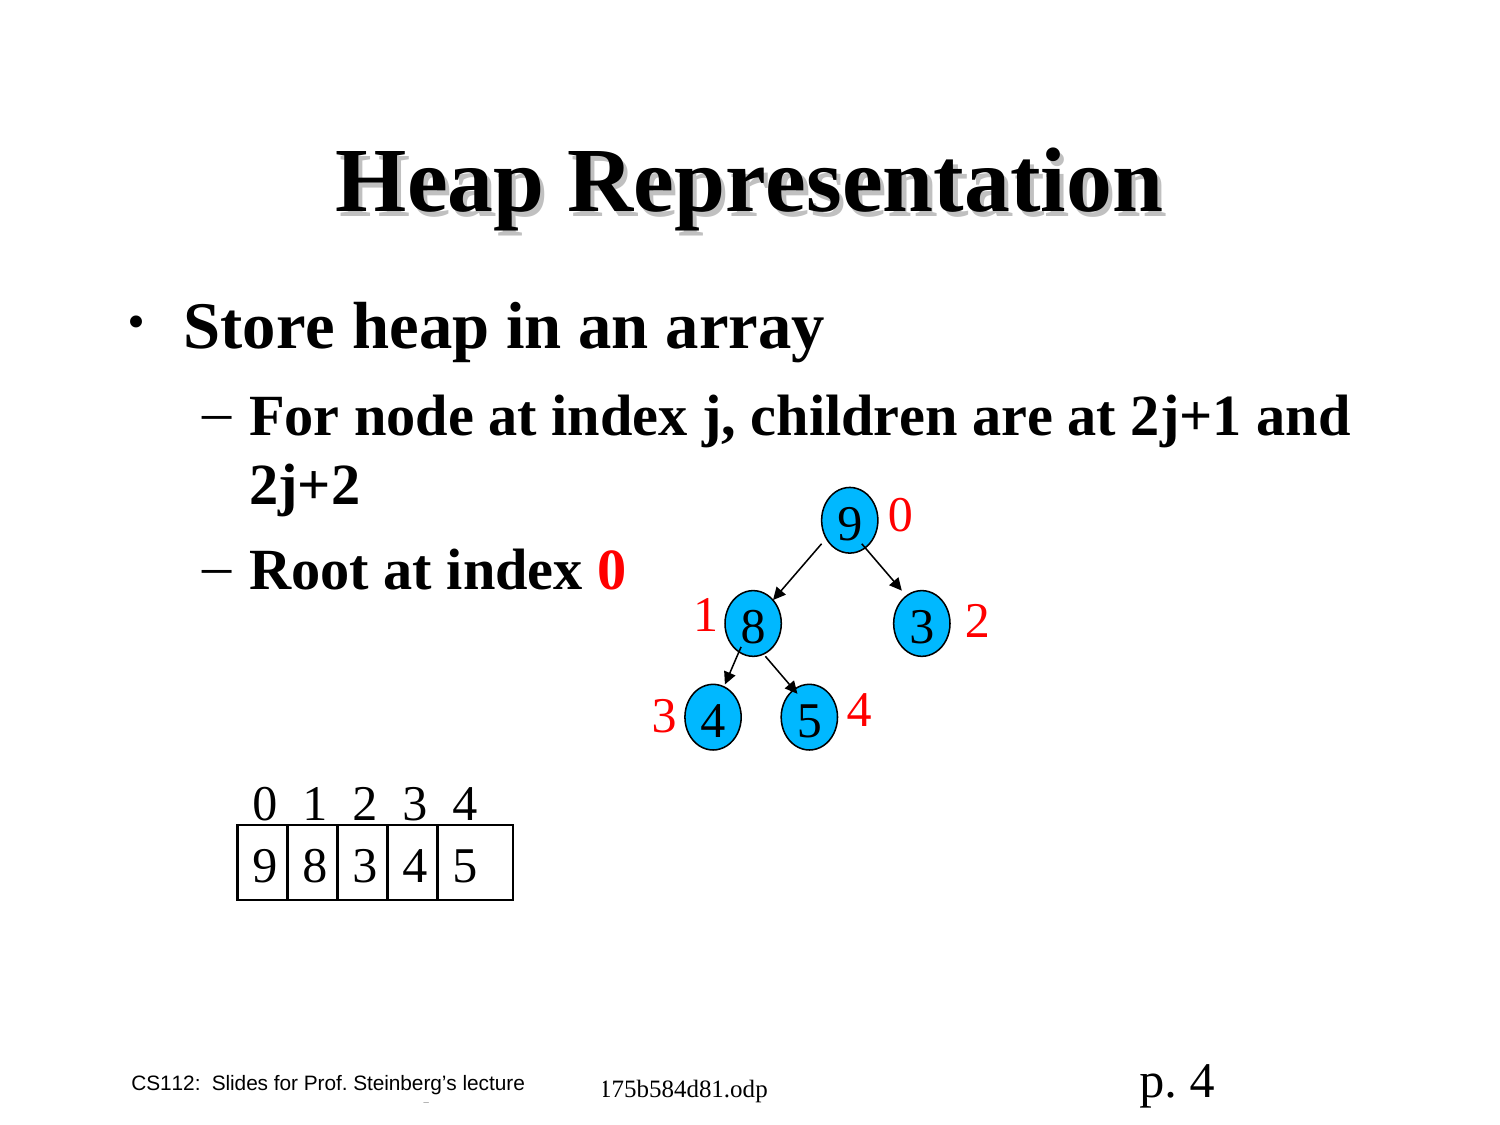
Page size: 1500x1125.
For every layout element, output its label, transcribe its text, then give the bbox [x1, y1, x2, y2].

text_box 4 [831, 669, 892, 745]
text_box 2 [949, 580, 1010, 656]
text_box 0 1 2 3 4 [237, 762, 1138, 838]
text_box 9 8 3 4 5 [237, 838, 513, 901]
text_box 8 [739, 590, 782, 657]
text_box 0 [873, 474, 934, 549]
text_box 3 [893, 590, 949, 657]
text_box 3 [636, 675, 697, 750]
text_box 9 [821, 487, 873, 554]
text_box 1 [678, 574, 739, 650]
text_box 5 [781, 684, 831, 751]
text_box 4 [697, 684, 742, 751]
list Store heap in an array For node at index j, children are at 2j+1 and 2j+2 Root at index 0 [112, 274, 1413, 1038]
title Heap Representation [112, 49, 1388, 238]
